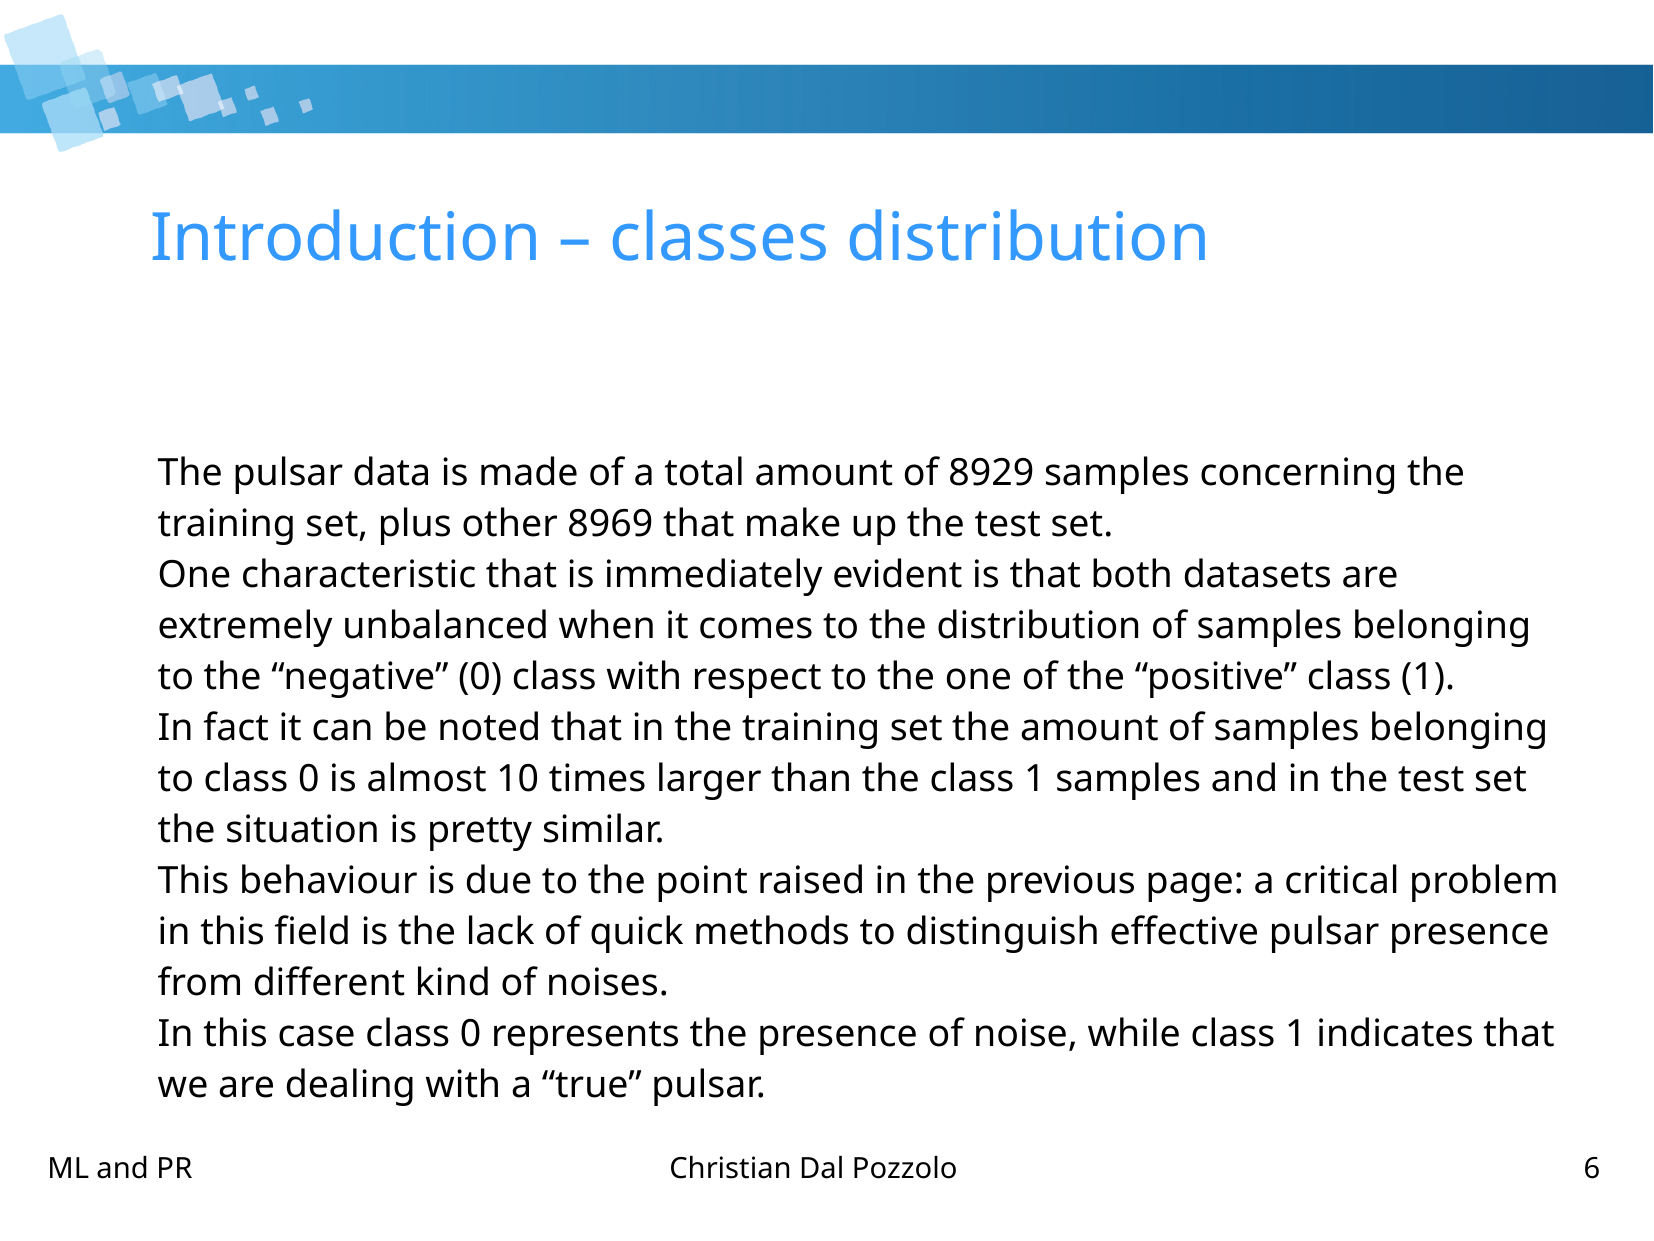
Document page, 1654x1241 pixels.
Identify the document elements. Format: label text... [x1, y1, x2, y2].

picture [0, 0, 1653, 1238]
title Introduction – classes distribution [150, 130, 1305, 338]
list The pulsar data is made of a total amount of 8929 samples concerning the training set, plus other 8969 that make up the test set. One characteristic that is immediately evident is that both datasets are extremely unbalanced when it comes to the distribution of samples belonging to the “negative” (0) class with respect to the one of the “positive” class (1). In fact it can be noted that in the training set the amount of samples belonging to class 0 is almost 10 times larger than the class 1 samples and in the test set the situation is pretty similar. This behaviour is due to the point raised in the previous page: a critical problem in this field is the lack of quick methods to distinguish effective pulsar presence from different kind of noises. In this case class 0 represents the presence of noise, while class 1 indicates that we are dealing with a “true” pulsar. [86, 445, 1576, 1143]
